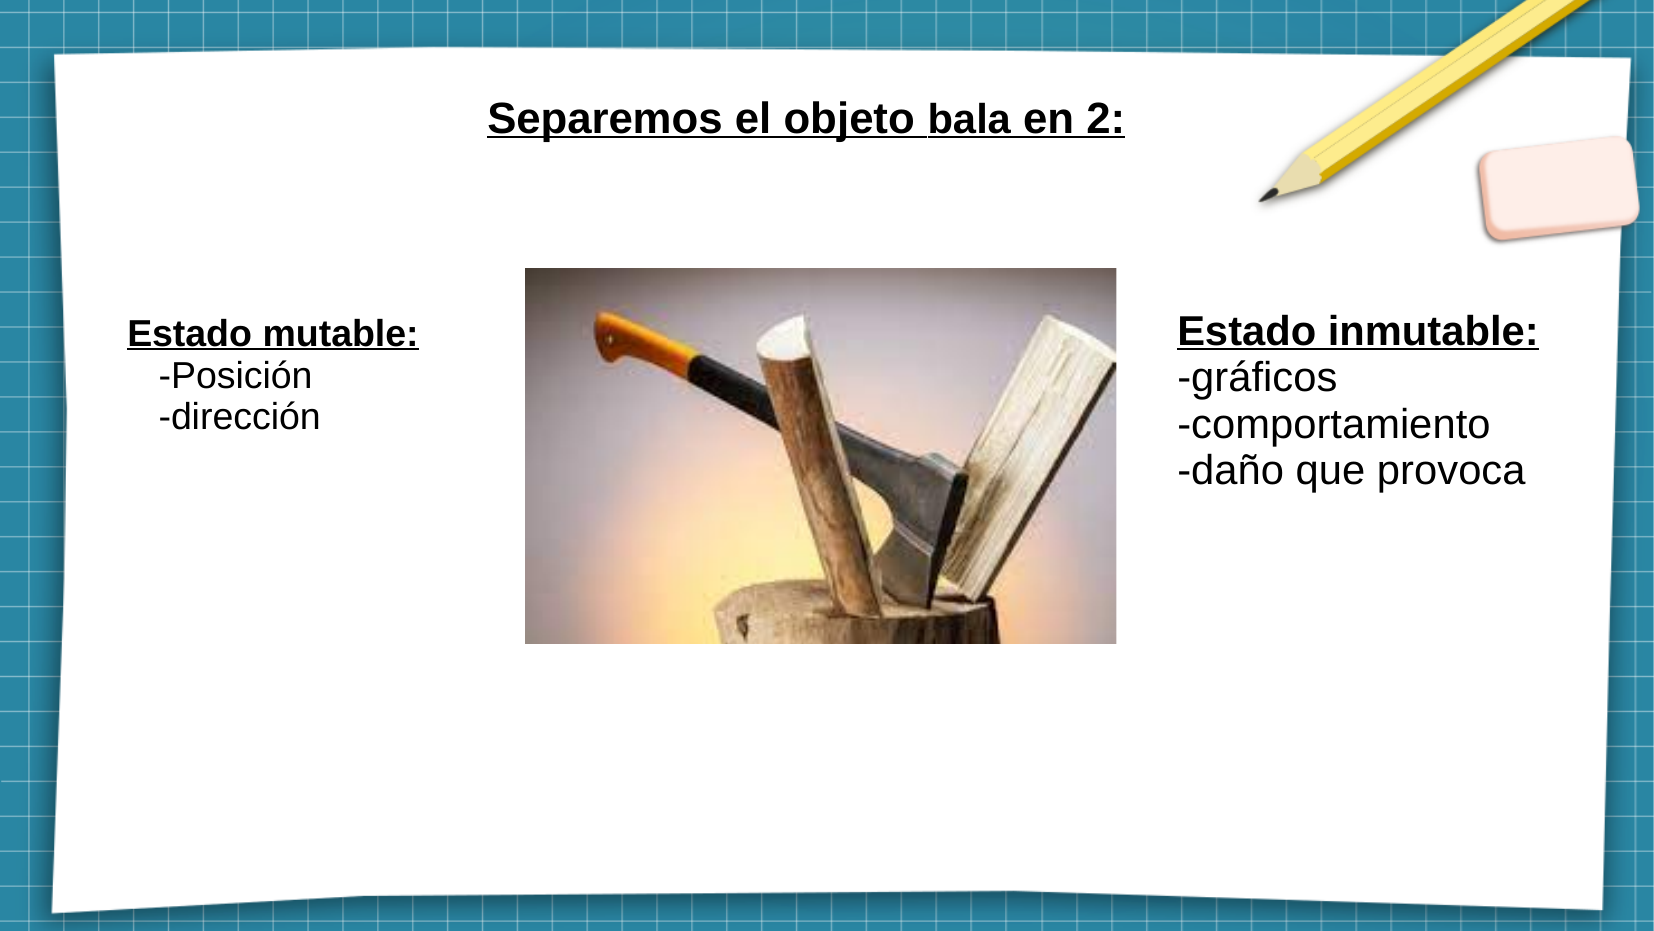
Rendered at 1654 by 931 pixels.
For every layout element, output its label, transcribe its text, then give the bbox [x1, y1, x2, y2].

picture [0, 0, 1654, 931]
text_box Separemos el objeto bala en 2: [375, 86, 1238, 151]
text_box Estado mutable: -Posición -dirección [112, 304, 525, 488]
text_box Estado inmutable: -gráficos -comportamiento -daño que provoca [1162, 300, 1576, 641]
